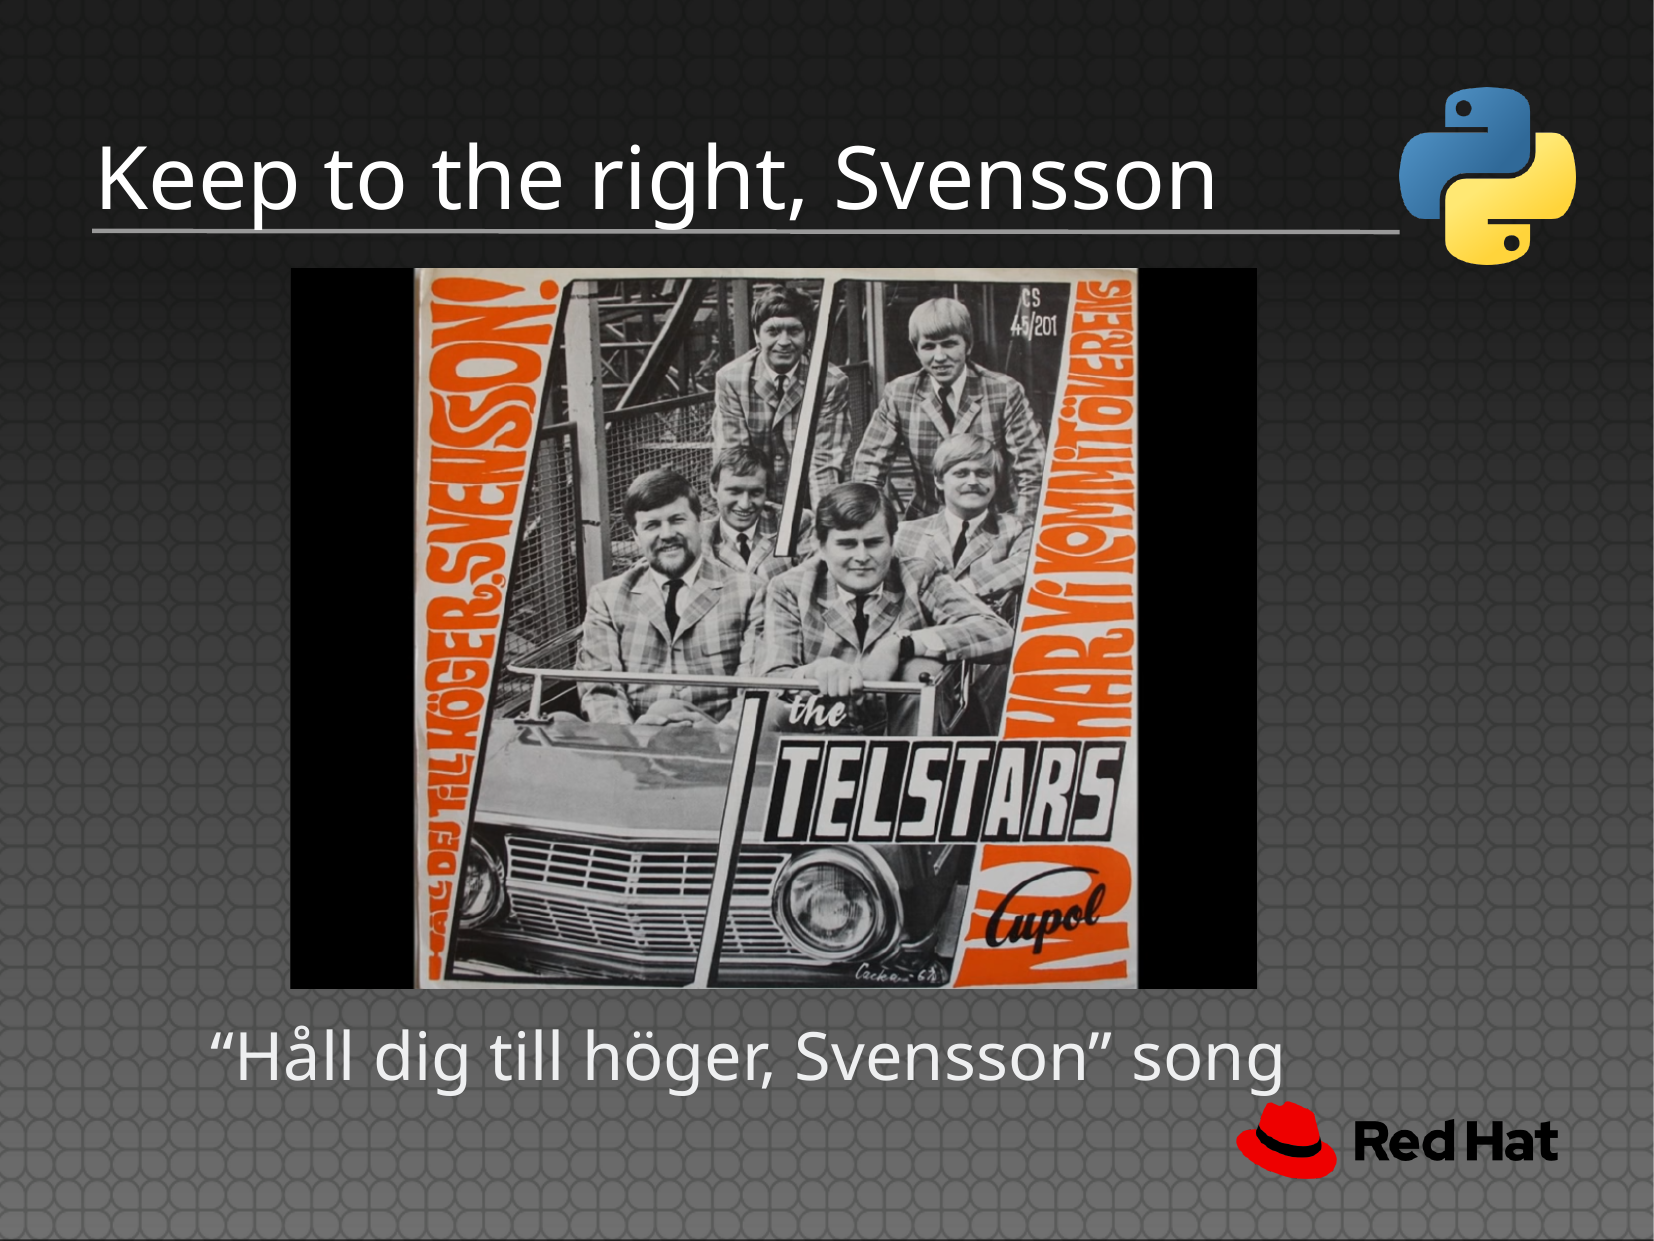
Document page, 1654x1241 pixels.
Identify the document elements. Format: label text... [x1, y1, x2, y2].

title Keep to the right, Svensson [94, 100, 1426, 251]
picture [0, 0, 1654, 1241]
text_box “Håll dig till höger, Svensson” song [195, 1001, 1407, 1091]
